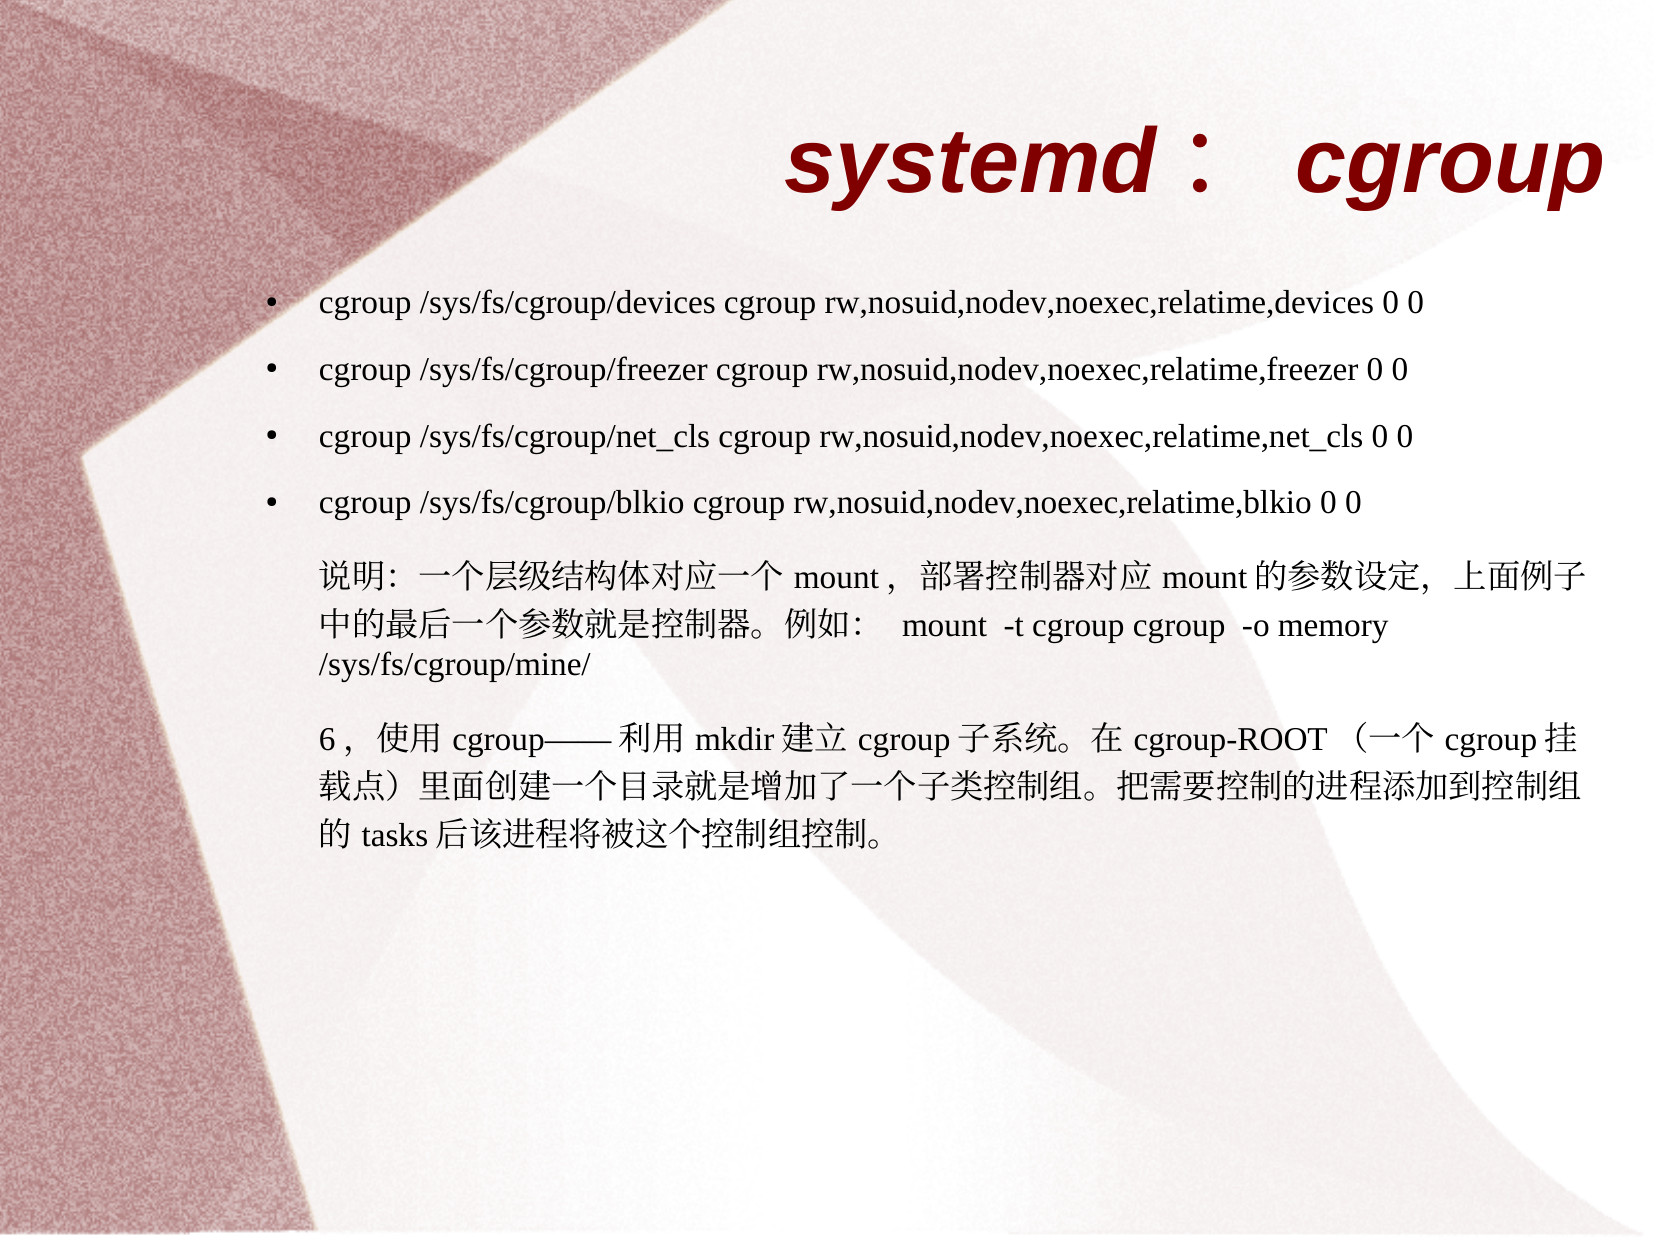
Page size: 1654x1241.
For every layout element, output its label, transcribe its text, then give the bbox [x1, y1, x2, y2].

list cgroup /sys/fs/cgroup/devices cgroup rw,nosuid,nodev,noexec,relatime,devices 0 0 cgroup /sys/fs/cgroup/freezer cgroup rw,nosuid,nodev,noexec,relatime,freezer 0 0 cgroup /sys/fs/cgroup/net_cls cgroup rw,nosuid,nodev,noexec,relatime,net_cls 0 0 cgroup /sys/fs/cgroup/blkio cgroup rw,nosuid,nodev,noexec,relatime,blkio 0 0 说明：一个层级结构体对应一个mount，部署控制器对应mount的参数设定，上面例子中的最后一个参数就是控制器。例如： mount -t cgroup cgroup -o memory /sys/fs/cgroup/mine/ 6，使用cgroup——利用mkdir建立cgroup子系统。在cgroup-ROOT（一个cgroup挂载点）里面创建一个目录就是增加了一个子类控制组。把需要控制的进程添加到控制组的tasks后该进程将被这个控制组控制。 [248, 284, 1601, 1004]
picture [0, 0, 1654, 1241]
title systemd：cgroup [596, 49, 1607, 257]
